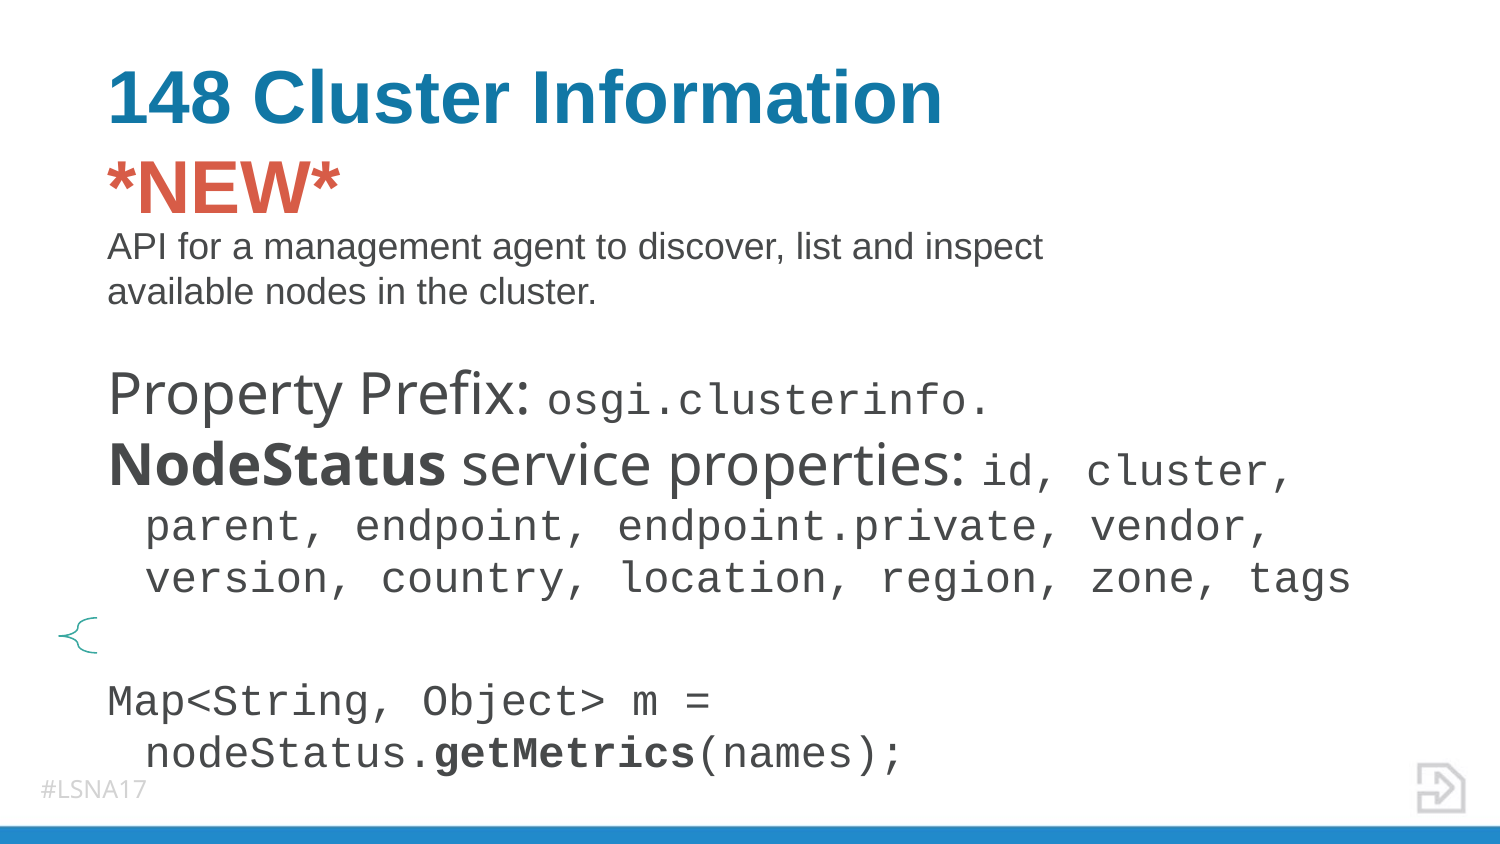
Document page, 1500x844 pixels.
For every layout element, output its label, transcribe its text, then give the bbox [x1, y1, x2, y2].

picture [0, 0, 1500, 844]
title 148 Cluster Information *NEW* [92, 107, 1200, 170]
list API for a management agent to discover, list and inspect available nodes in the cluster. Property Prefix: osgi.clusterinfo. NodeStatus service properties: id, cluster, parent, endpoint, endpoint.private, vendor, version, country, location, region, zone, tags Map<String, Object> m = nodeStatus.getMetrics(names); [92, 214, 1393, 746]
